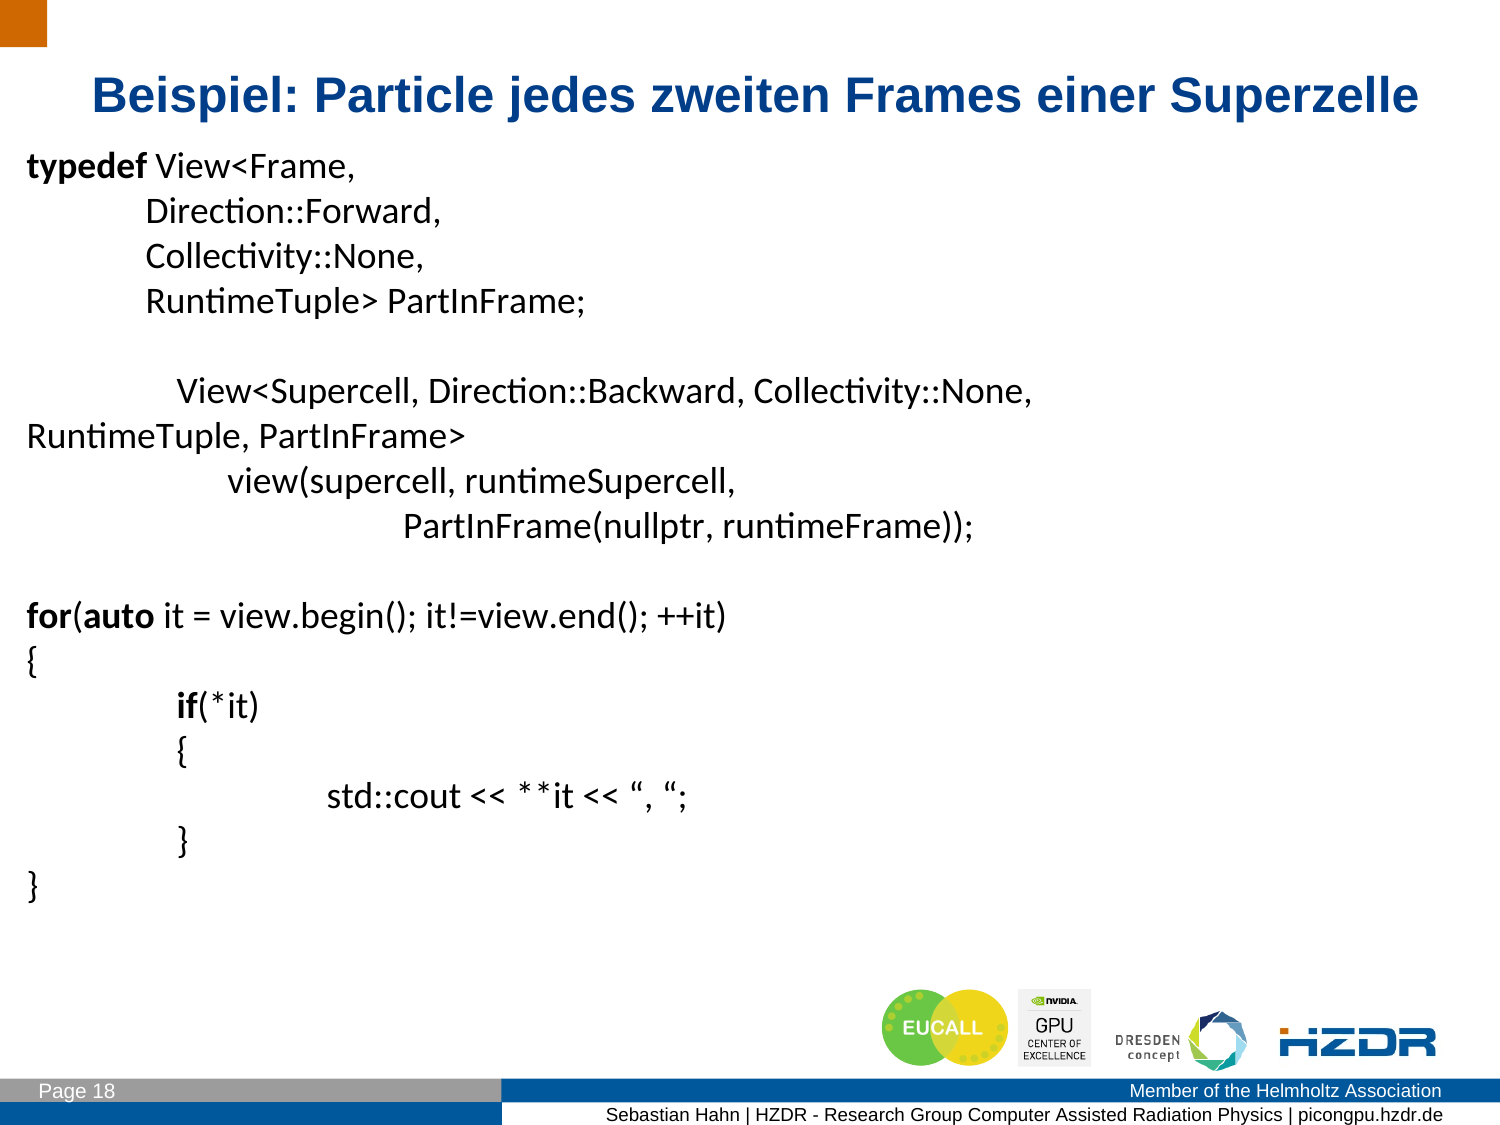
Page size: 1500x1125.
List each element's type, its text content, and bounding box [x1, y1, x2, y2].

picture [1116, 1011, 1247, 1071]
picture [874, 1004, 1099, 1075]
picture [1257, 1011, 1453, 1073]
list Beispiel: Particle jedes zweiten Frames einer Superzelle [76, 54, 1477, 134]
text_box typedef View<Frame, Direction::Forward, Collectivity::None, RuntimeTuple> PartInFrame; View<Supercell, Direction::Backward, Collectivity::None, RuntimeTuple, PartInFrame> view(supercell, runtimeSupercell, PartInFrame(nullptr, runtimeFrame)); for(auto it = view.begin(); it!=view.end(); ++it) { if(*it) { std::cout << **it << “, “; } } [11, 134, 1489, 1004]
